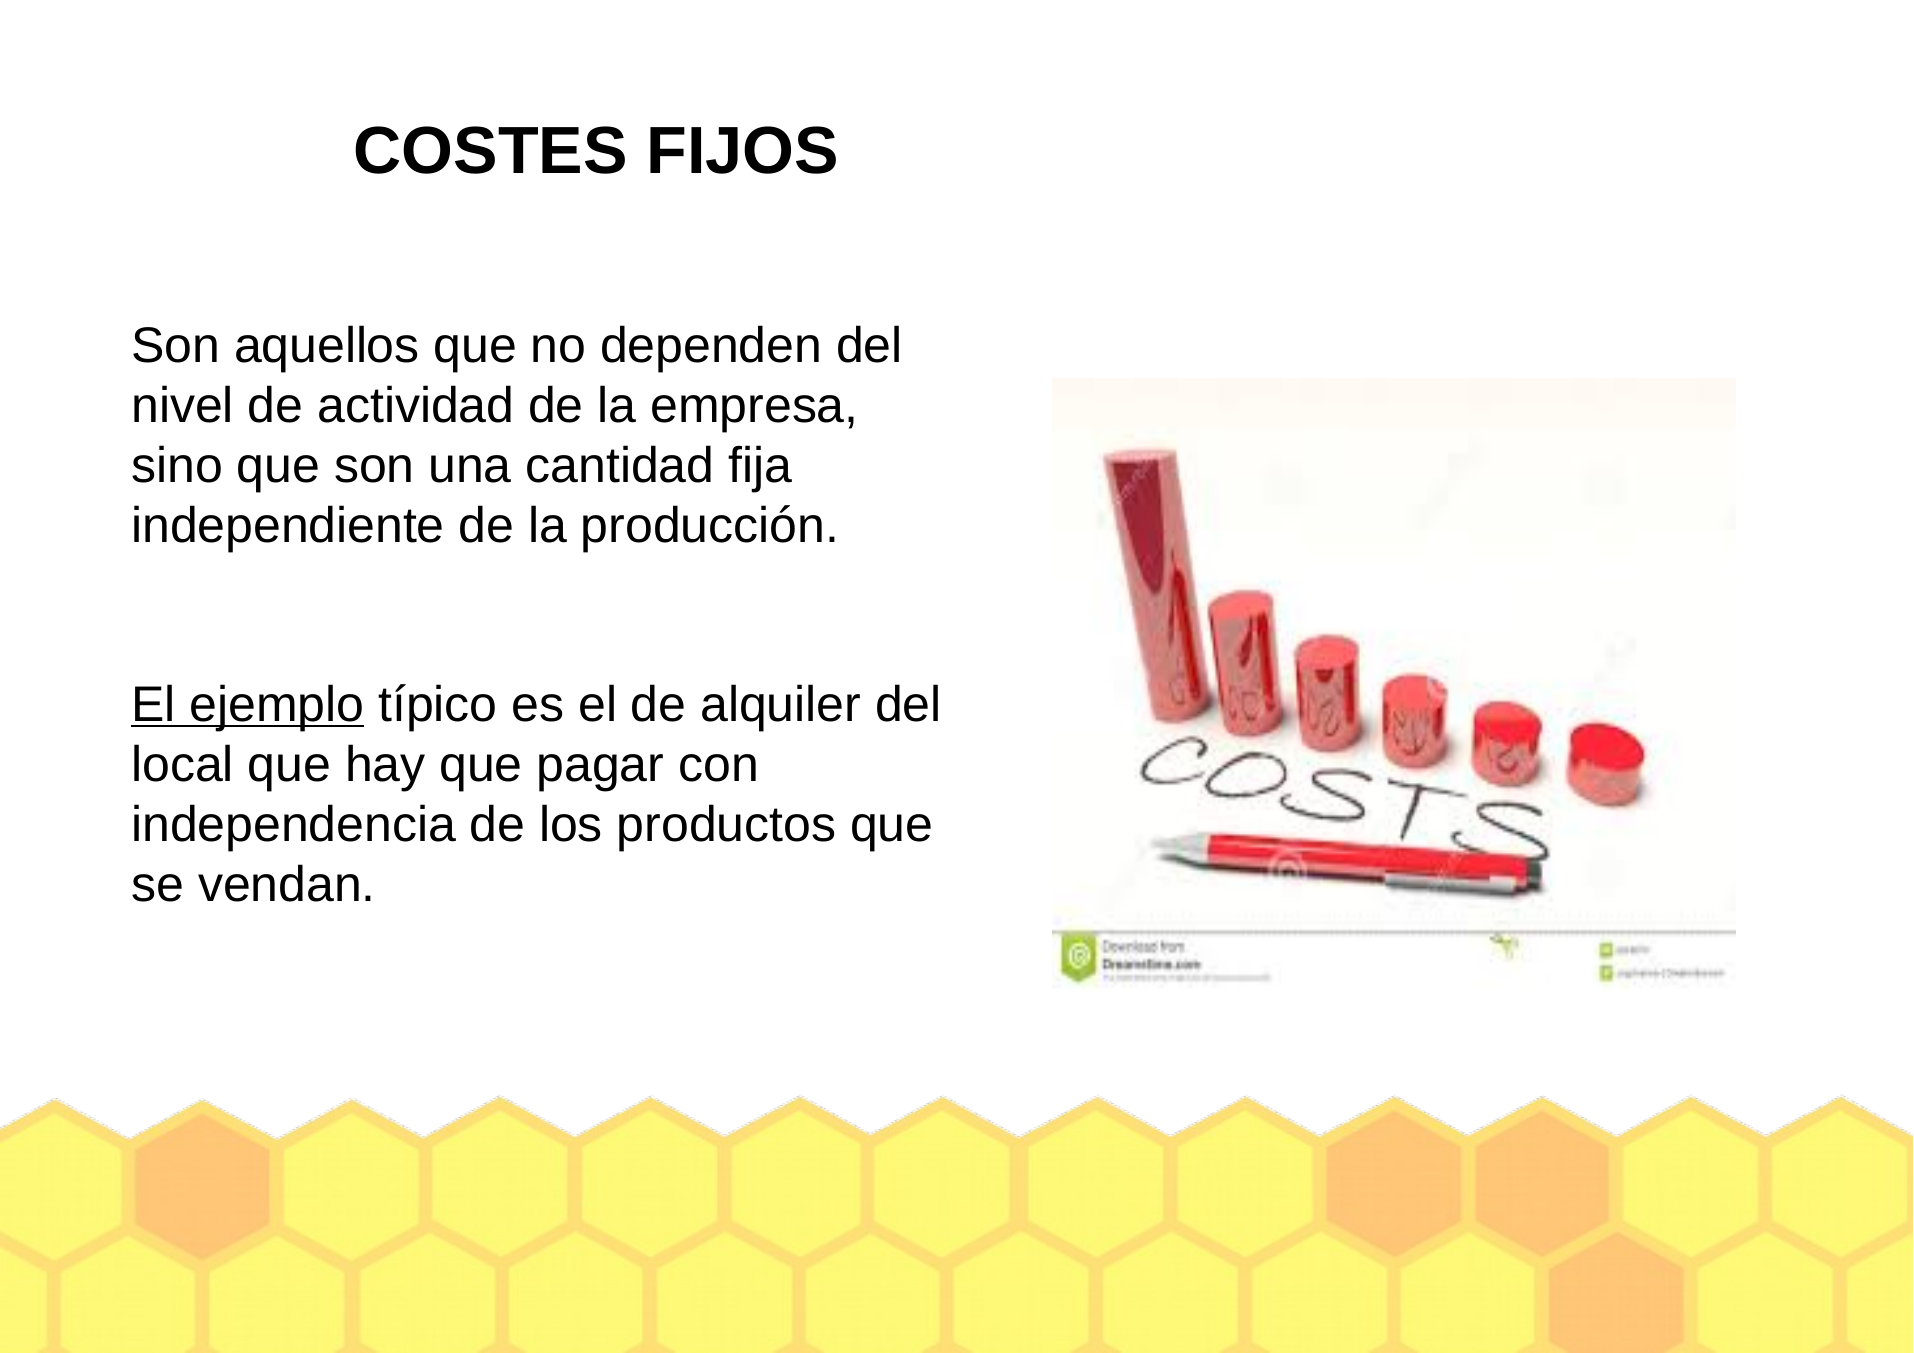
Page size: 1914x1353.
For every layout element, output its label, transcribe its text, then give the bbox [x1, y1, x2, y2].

title COSTES FIJOS [131, 89, 1062, 205]
picture [1052, 378, 1736, 992]
picture [0, 1092, 1913, 1353]
list Son aquellos que no dependen del nivel de actividad de la empresa, sino que son una cantidad fija independiente de la producción. El ejemplo típico es el de alquiler del local que hay que pagar con independencia de los productos que se vendan. [131, 223, 949, 1158]
